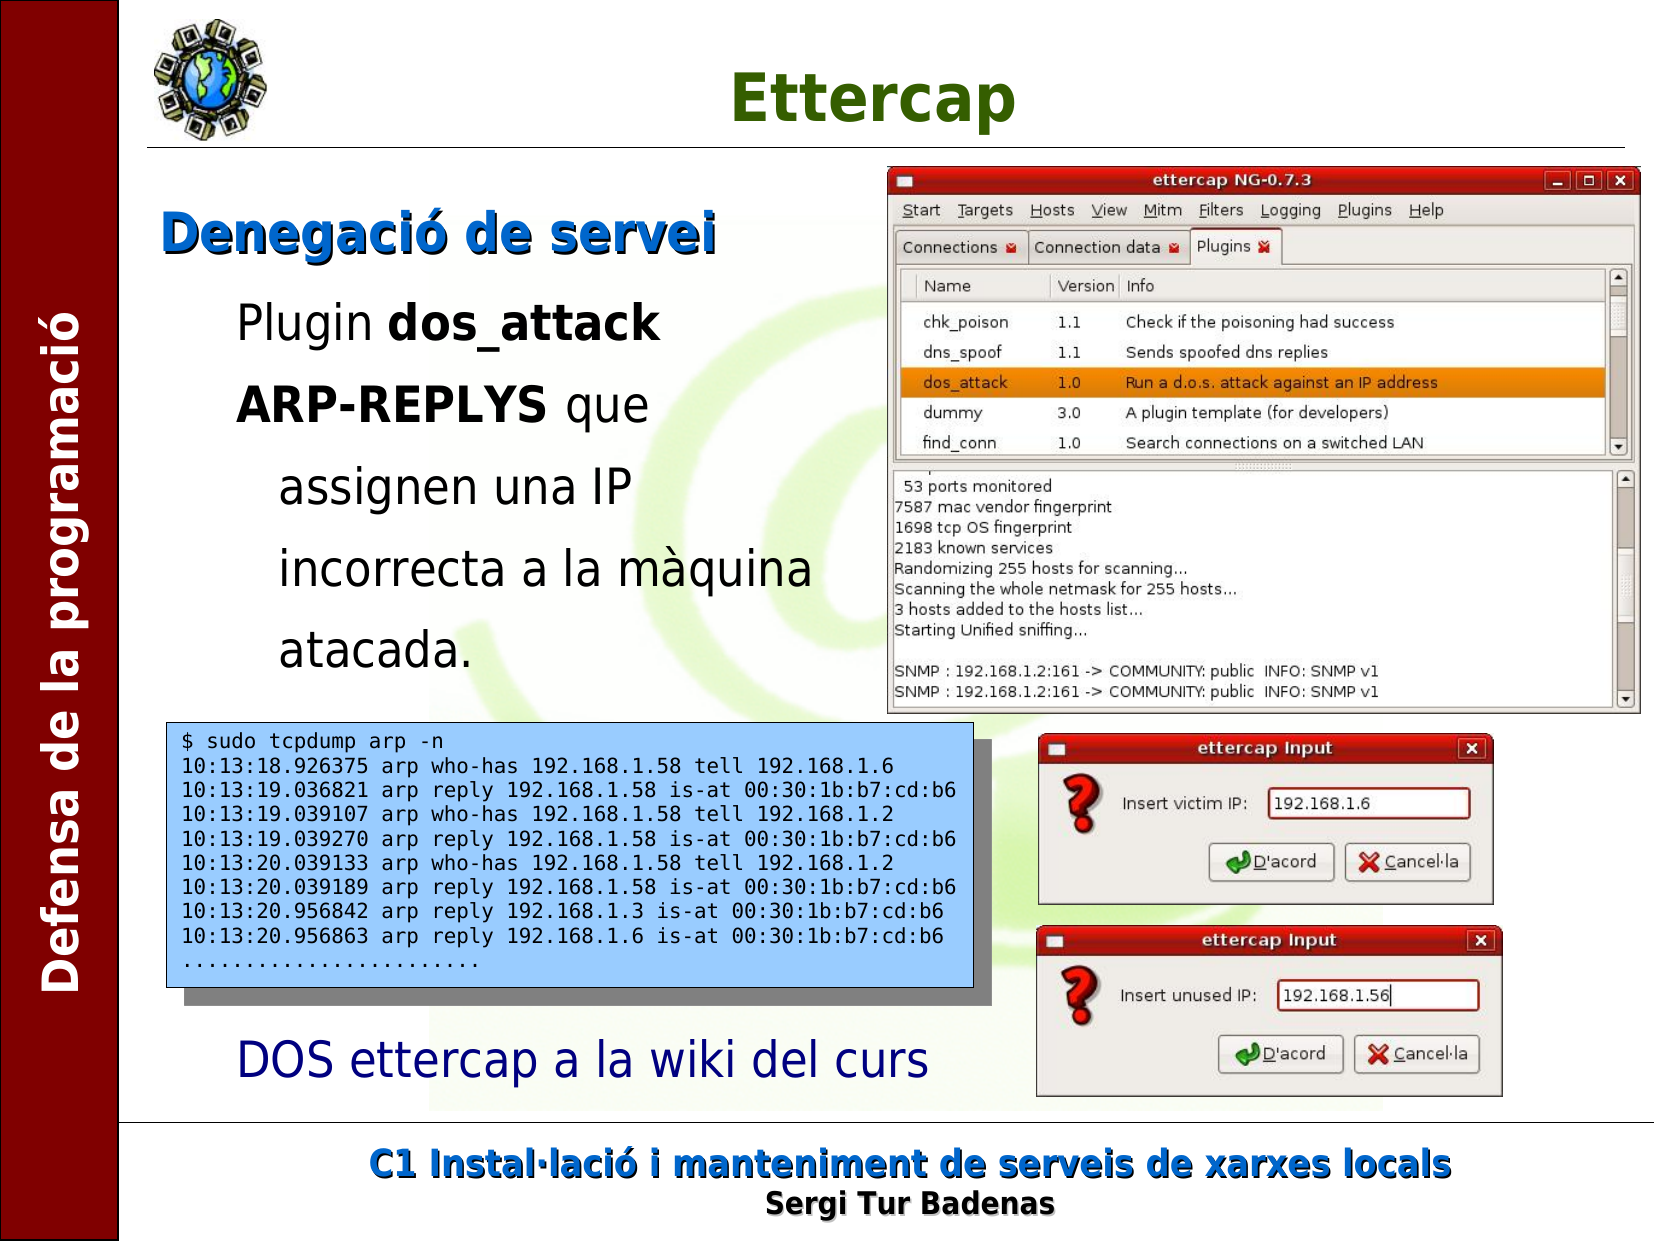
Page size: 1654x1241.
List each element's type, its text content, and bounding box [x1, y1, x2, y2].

text_box $ sudo tcpdump arp -n 10:13:18.926375 arp who-has 192.168.1.58 tell 192.168.1.6 10:13:19.036821 arp reply 192.168.1.58 is-at 00:30:1b:b7:cd:b6 10:13:19.039107 arp who-has 192.168.1.58 tell 192.168.1.2 10:13:19.039270 arp reply 192.168.1.58 is-at 00:30:1b:b7:cd:b6 10:13:20.039133 arp who-has 192.168.1.58 tell 192.168.1.2 10:13:20.039189 arp reply 192.168.1.58 is-at 00:30:1b:b7:cd:b6 10:13:20.956842 arp reply 192.168.1.3 is-at 00:30:1b:b7:cd:b6 10:13:20.956863 arp reply 192.168.1.6 is-at 00:30:1b:b7:cd:b6 ........................ [166, 722, 974, 988]
list Denegació de servei Plugin dos_attack ARP-REPLYS que assignen una IP incorrecta a la màquina atacada. DOS ettercap a la wiki del curs [141, 201, 1630, 1171]
picture [1036, 925, 1503, 1097]
picture [1038, 733, 1494, 905]
picture [154, 19, 268, 56]
title Ettercap [129, 56, 1619, 141]
picture [887, 166, 1641, 714]
